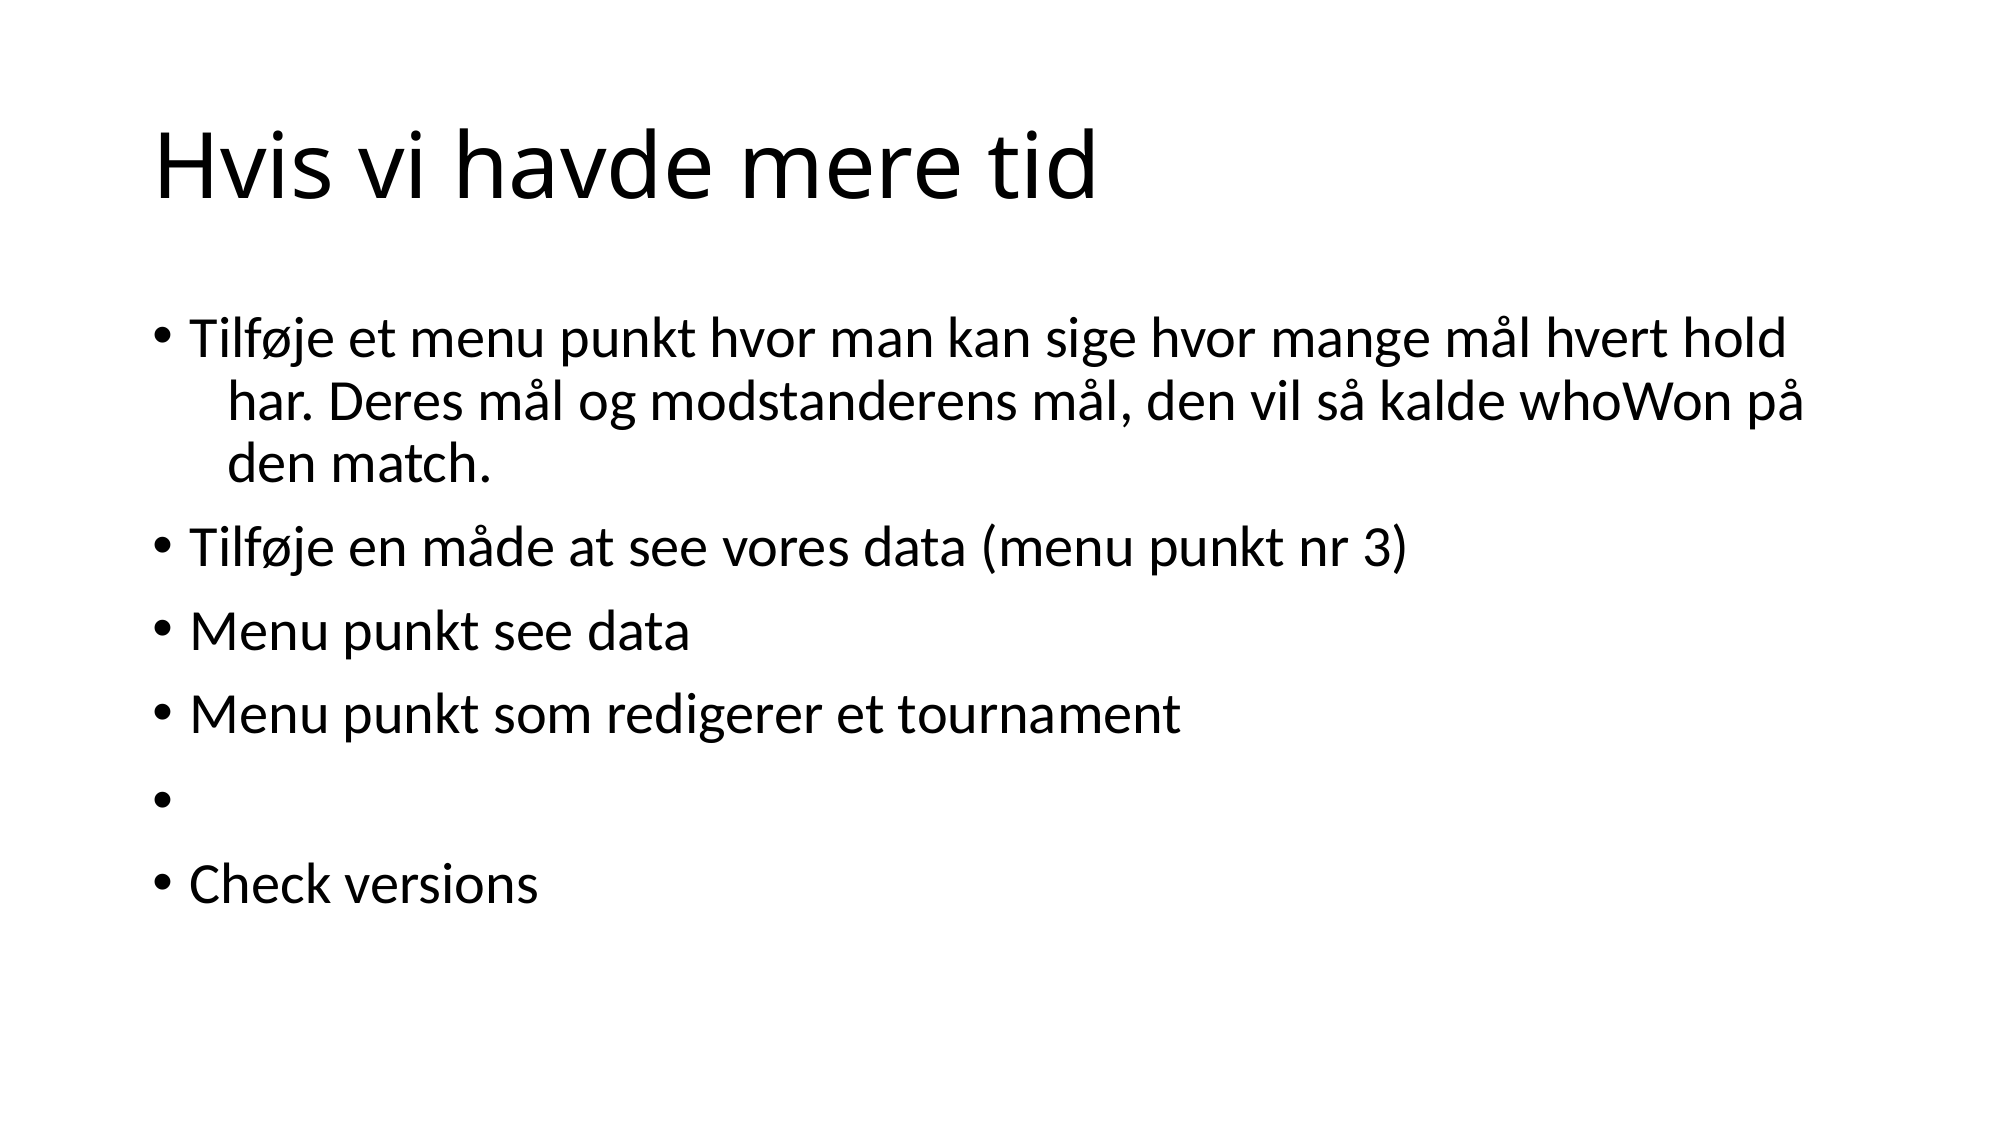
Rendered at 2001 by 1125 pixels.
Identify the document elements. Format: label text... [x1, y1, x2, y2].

title Hvis vi havde mere tid [137, 59, 1863, 278]
list Tilføje et menu punkt hvor man kan sige hvor mange mål hvert hold har. Deres mål og modstanderens mål, den vil så kalde whoWon på den match. Tilføje en måde at see vores data (menu punkt nr 3) Menu punkt see data Menu punkt som redigerer et tournament Check versions [137, 299, 1863, 1014]
